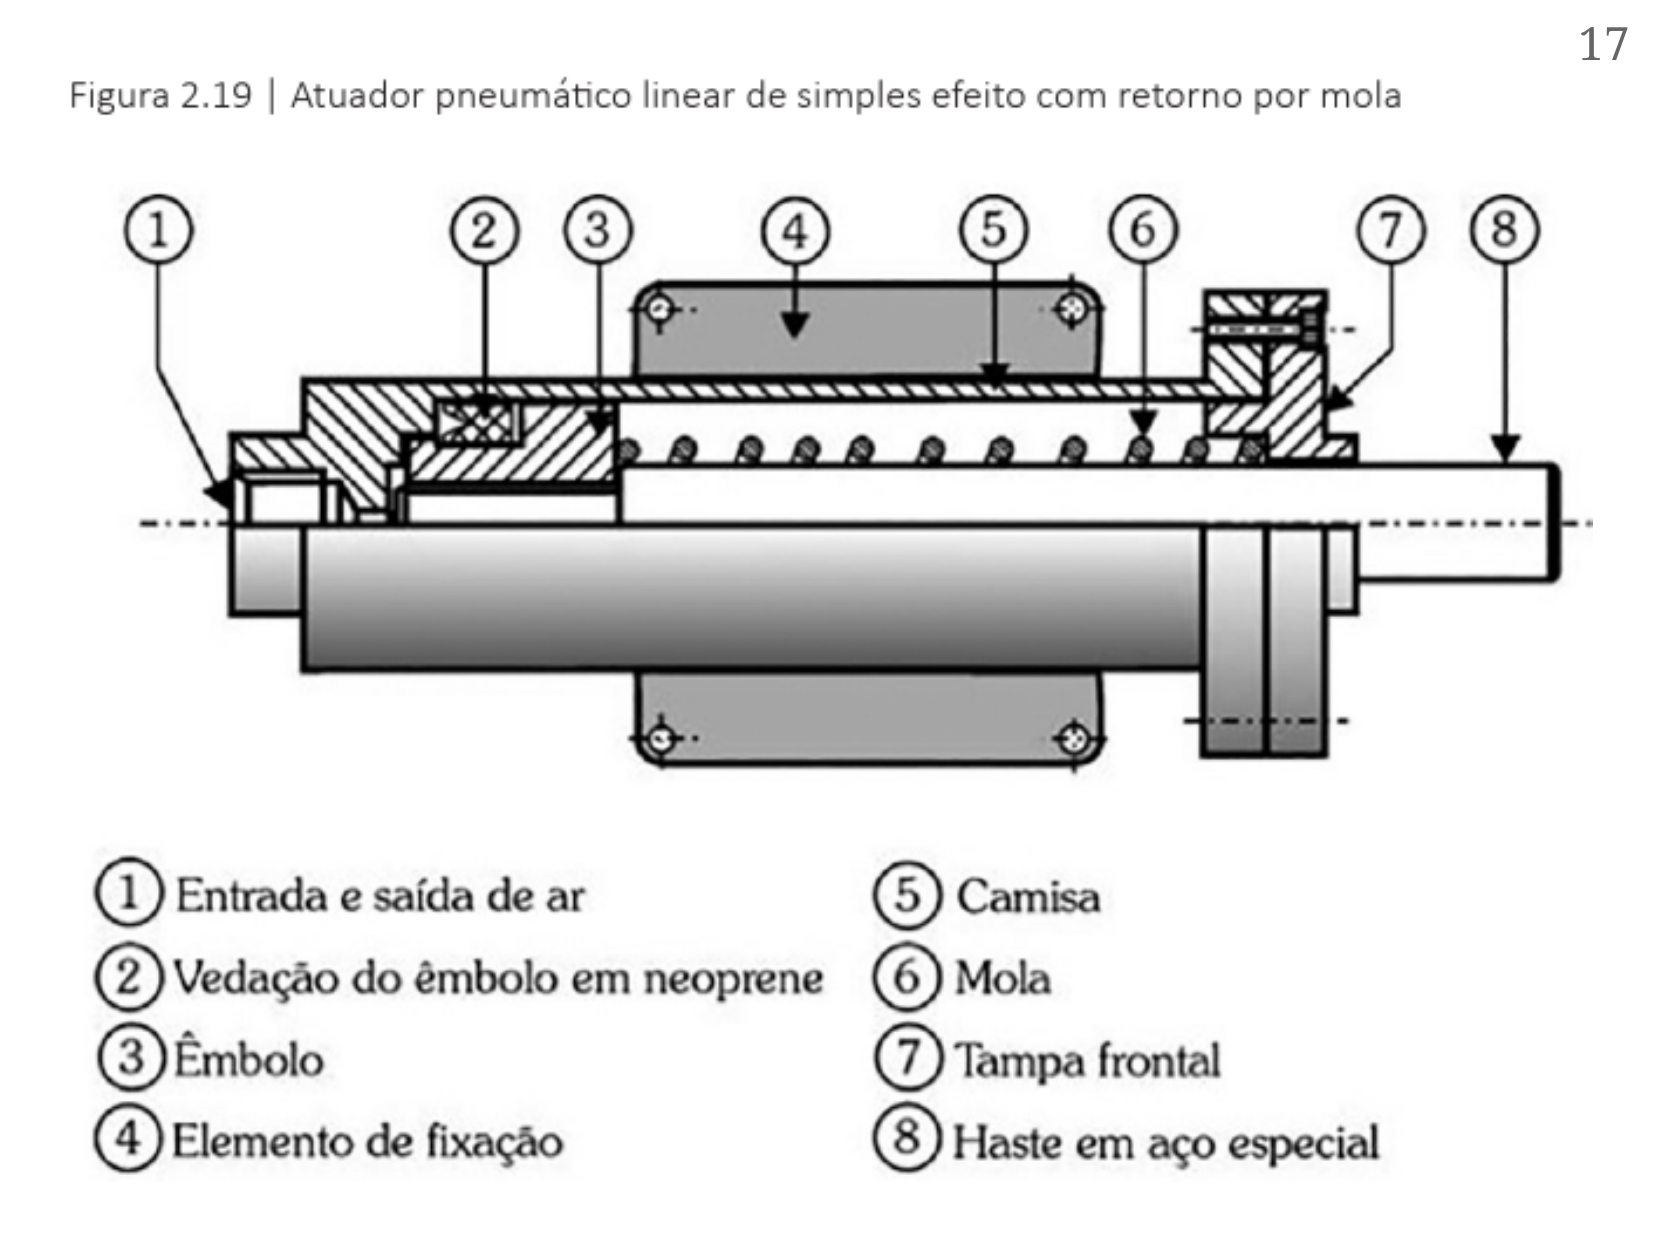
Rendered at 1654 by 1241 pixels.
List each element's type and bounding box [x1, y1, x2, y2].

picture [68, 73, 1593, 1182]
